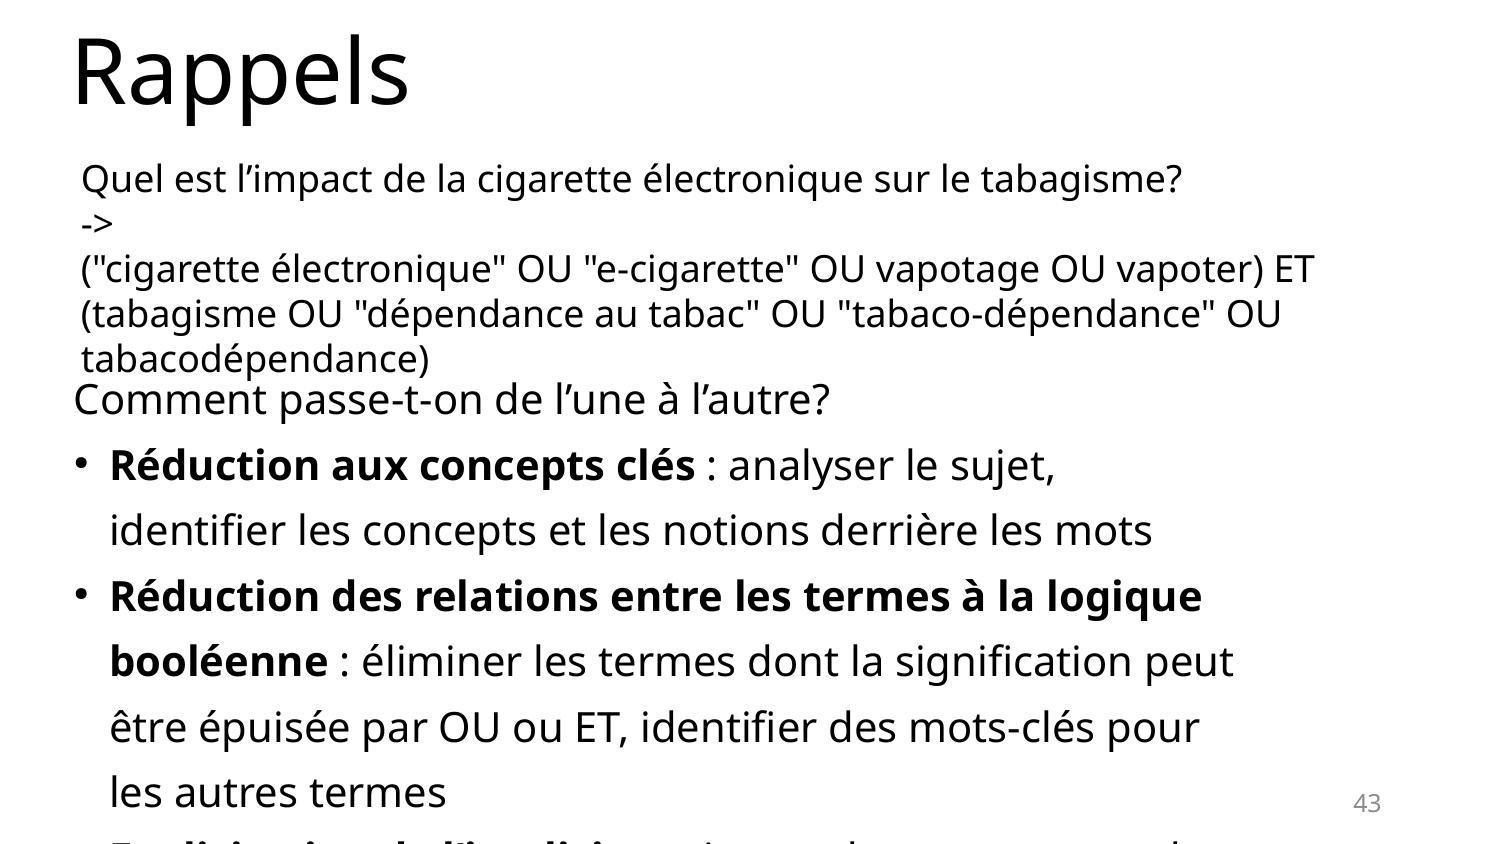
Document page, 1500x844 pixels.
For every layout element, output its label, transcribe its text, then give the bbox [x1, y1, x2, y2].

text_box Quel est l’impact de la cigarette électronique sur le tabagisme? -> ("cigarette électronique" OU "e-cigarette" OU vapotage OU vapoter) ET (tabagisme OU "dépendance au tabac" OU "tabaco-dépendance" OU tabacodépendance) [66, 147, 1477, 488]
text_box Comment passe-t-on de l’une à l’autre? Réduction aux concepts clés : analyser le sujet, identifier les concepts et les notions derrière les mots Réduction des relations entre les termes à la logique booléenne : éliminer les termes dont la signification peut être épuisée par OU ou ET, identifier des mots-clés pour les autres termes Explicitation de l’implicite : ajouter des synonymes, des variantes et équivalents, marquer les chaînes de caractère [58, 354, 1253, 802]
text_box Rappels [56, 5, 1477, 130]
